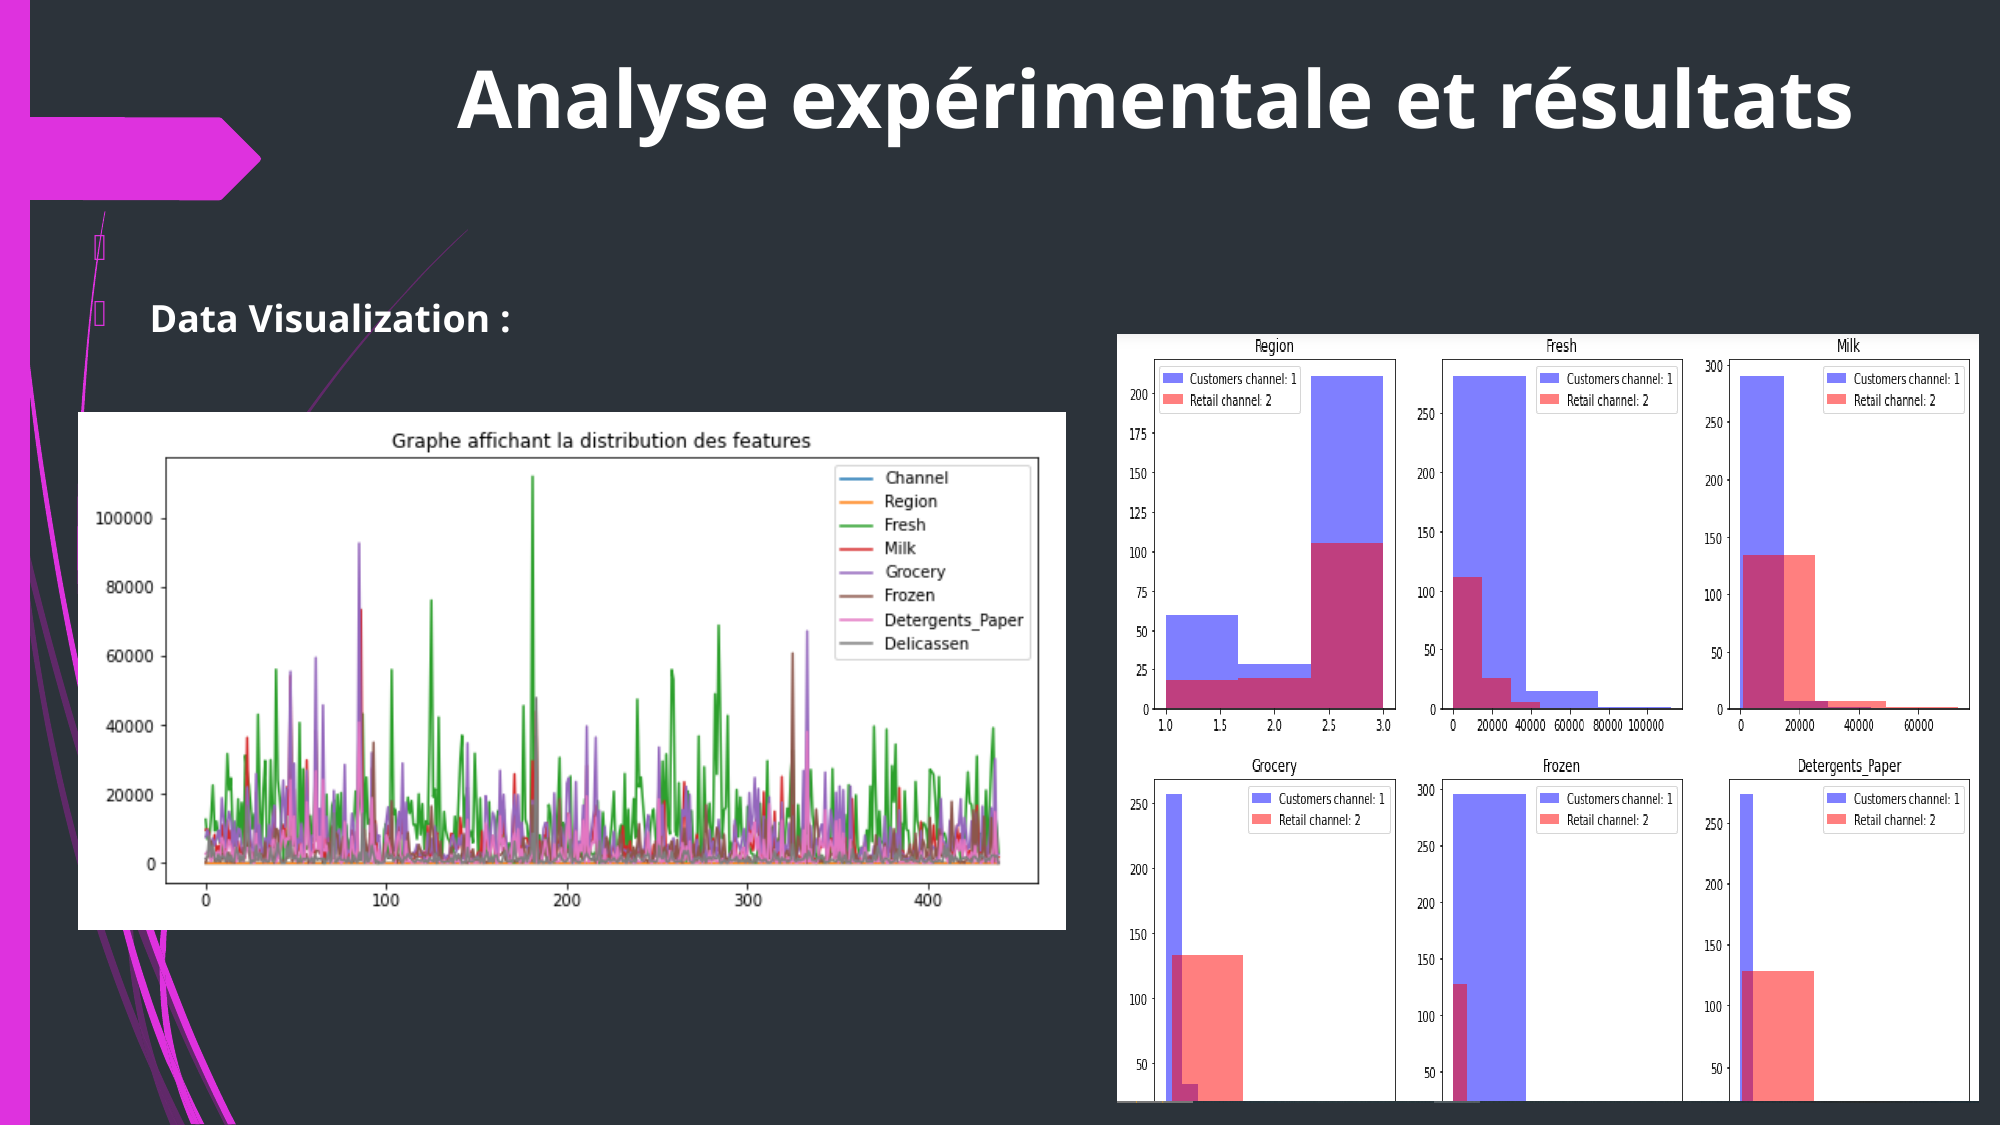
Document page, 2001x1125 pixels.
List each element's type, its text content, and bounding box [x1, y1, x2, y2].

picture [1117, 334, 1979, 1104]
title Analyse expérimentale et résultats [424, 41, 1887, 177]
list Data Visualization : [78, 221, 1979, 1104]
picture [78, 412, 1066, 930]
